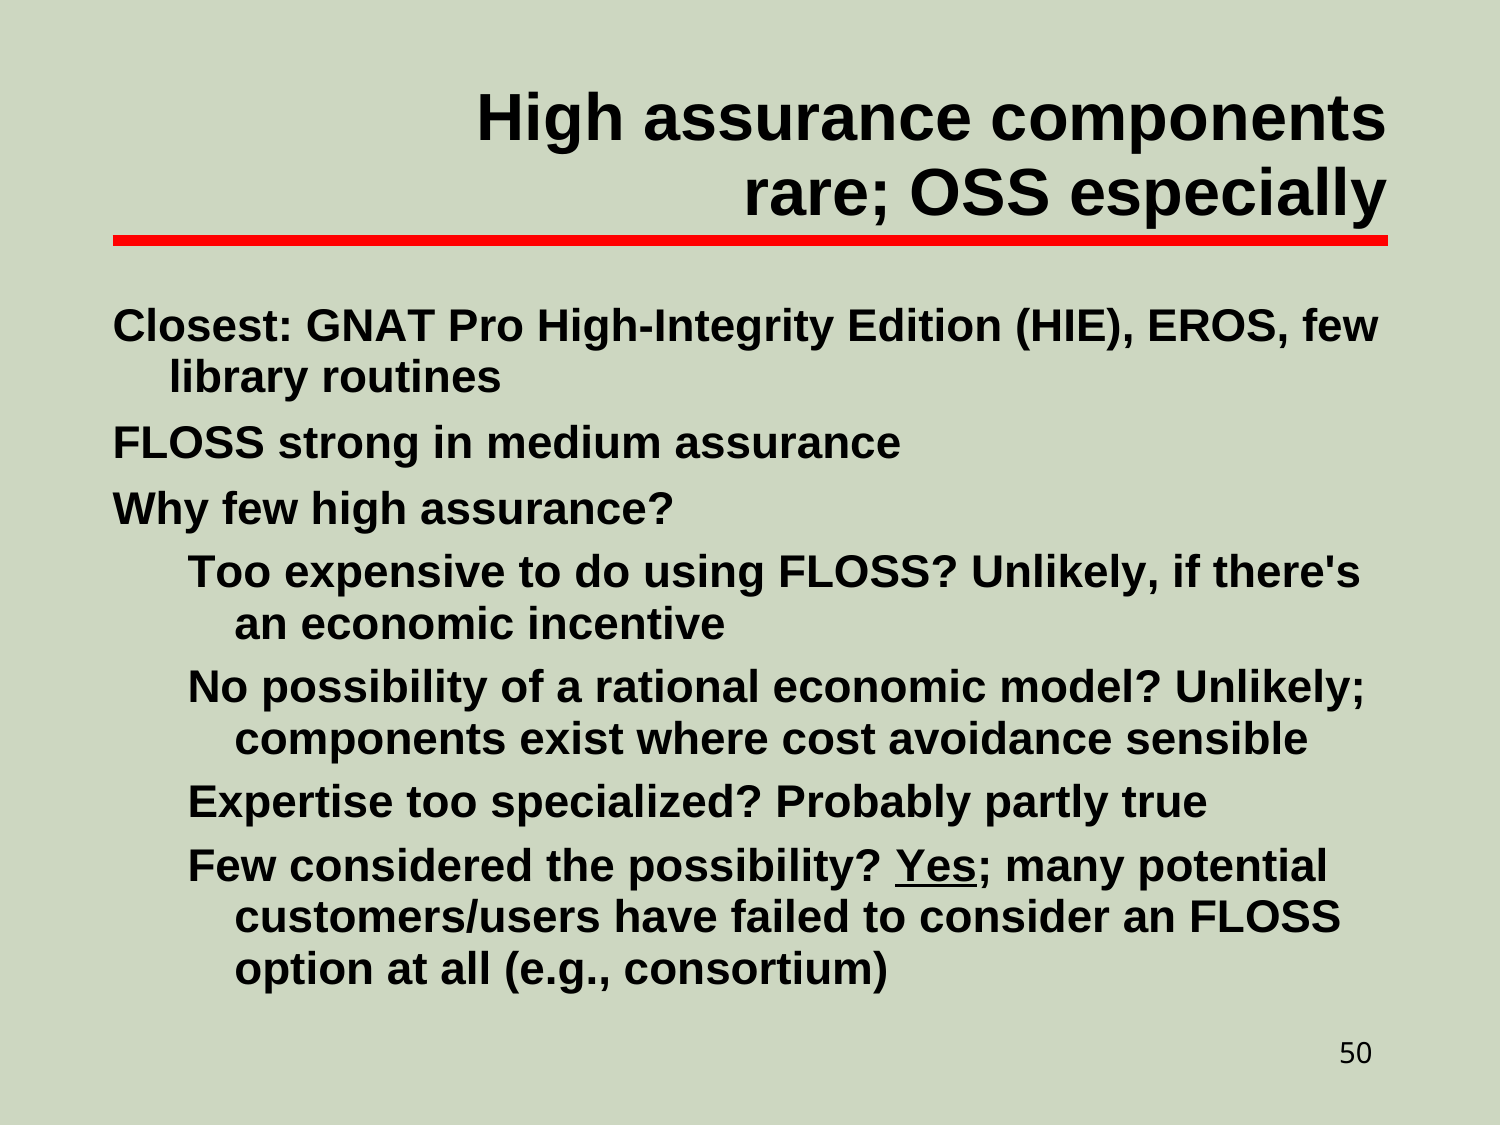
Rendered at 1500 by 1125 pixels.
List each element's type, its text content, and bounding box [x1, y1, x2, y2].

title High assurance components rare; OSS especially [337, 79, 1388, 230]
list Closest: GNAT Pro High-Integrity Edition (HIE), EROS, few library routines FLOSS strong in medium assurance Why few high assurance? Too expensive to do using FLOSS? Unlikely, if there's an economic incentive No possibility of a rational economic model? Unlikely; components exist where cost avoidance sensible Expertise too specialized? Probably partly true Few considered the possibility? Yes; many potential customers/users have failed to consider an FLOSS option at all (e.g., consortium) [112, 299, 1388, 1111]
